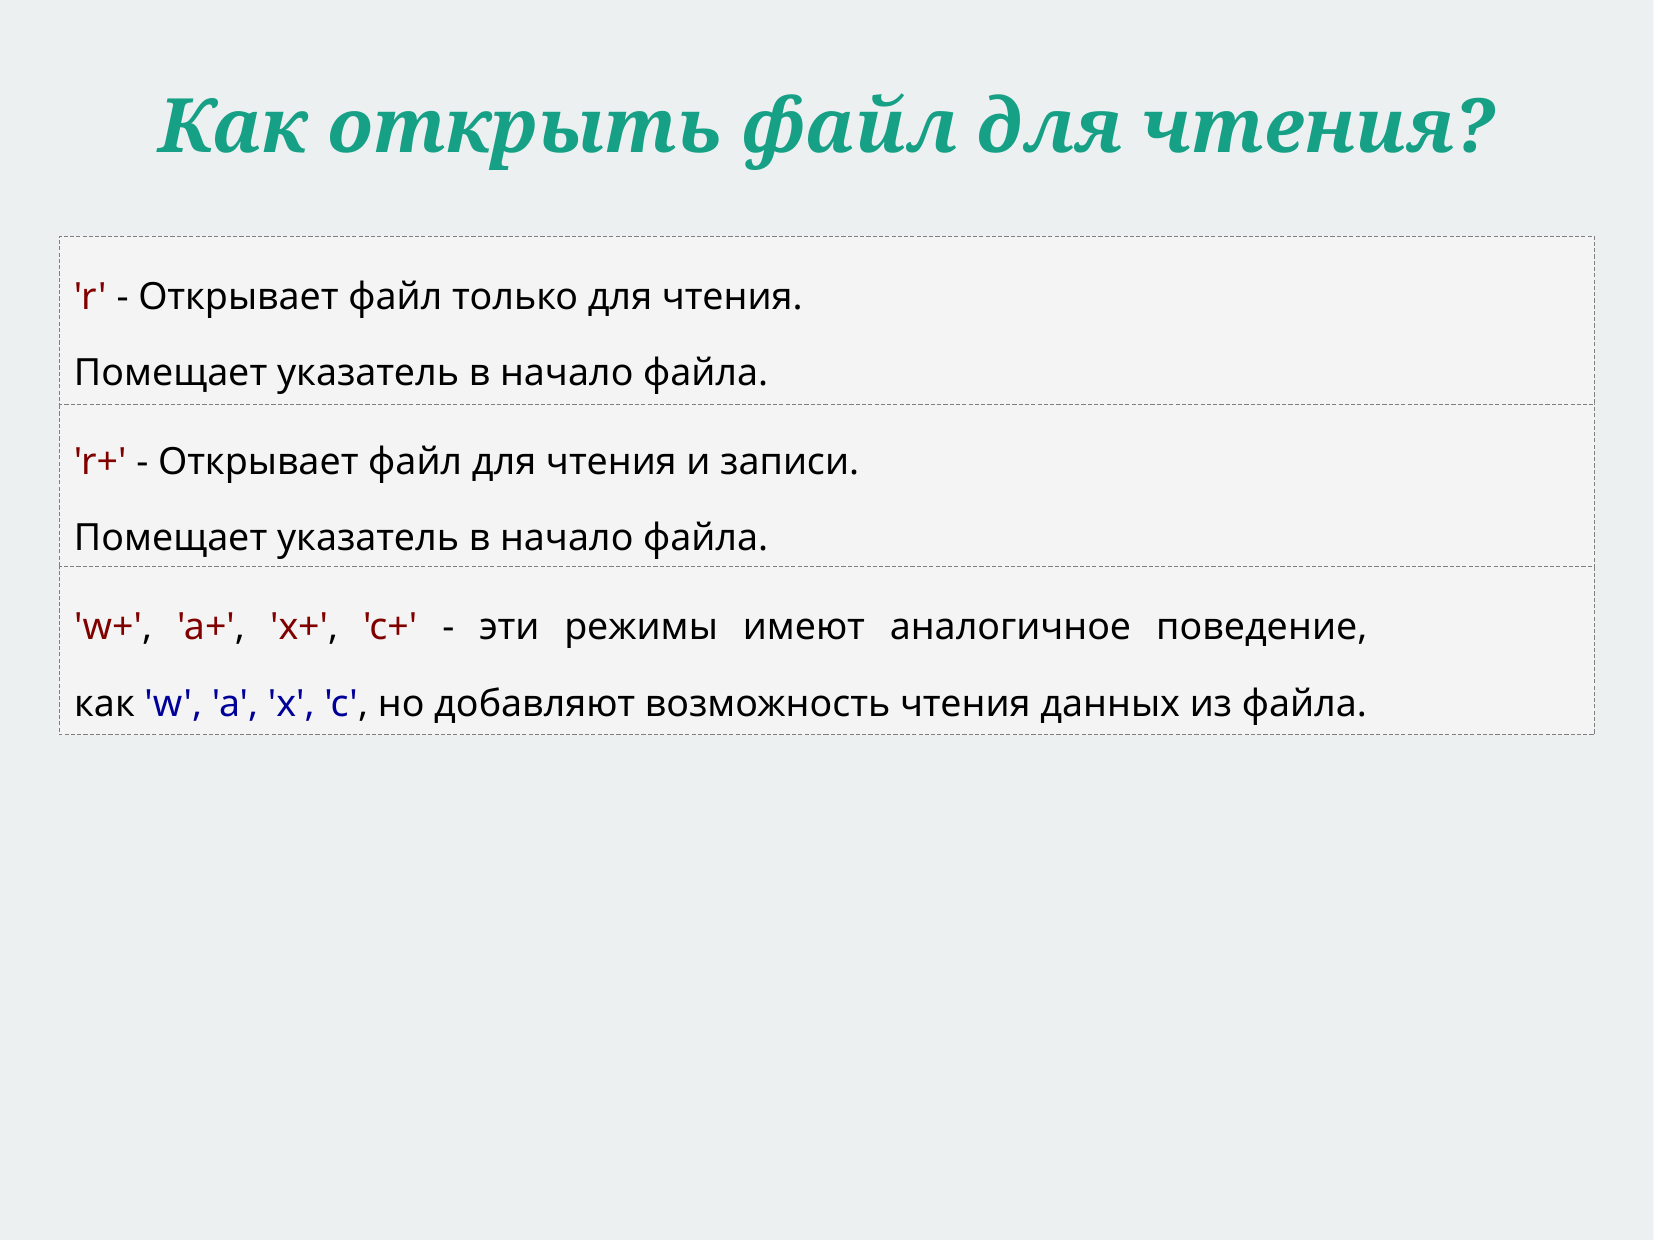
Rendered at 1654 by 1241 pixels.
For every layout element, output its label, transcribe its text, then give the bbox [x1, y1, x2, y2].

text_box 'r' - Открывает файл только для чтения. Помещает указатель в начало файла. [59, 236, 1595, 365]
text_box 'w+', 'a+', 'x+', 'c+' - эти режимы имеют аналогичное поведение, как 'w', 'a', 'x', 'c', но добавляют возможность чтения данных из файла. [59, 566, 1595, 696]
text_box 'r+' - Открывает файл для чтения и записи. Помещает указатель в начало файла. [59, 405, 1595, 530]
title Как открыть файл для чтения? [59, 59, 1595, 187]
